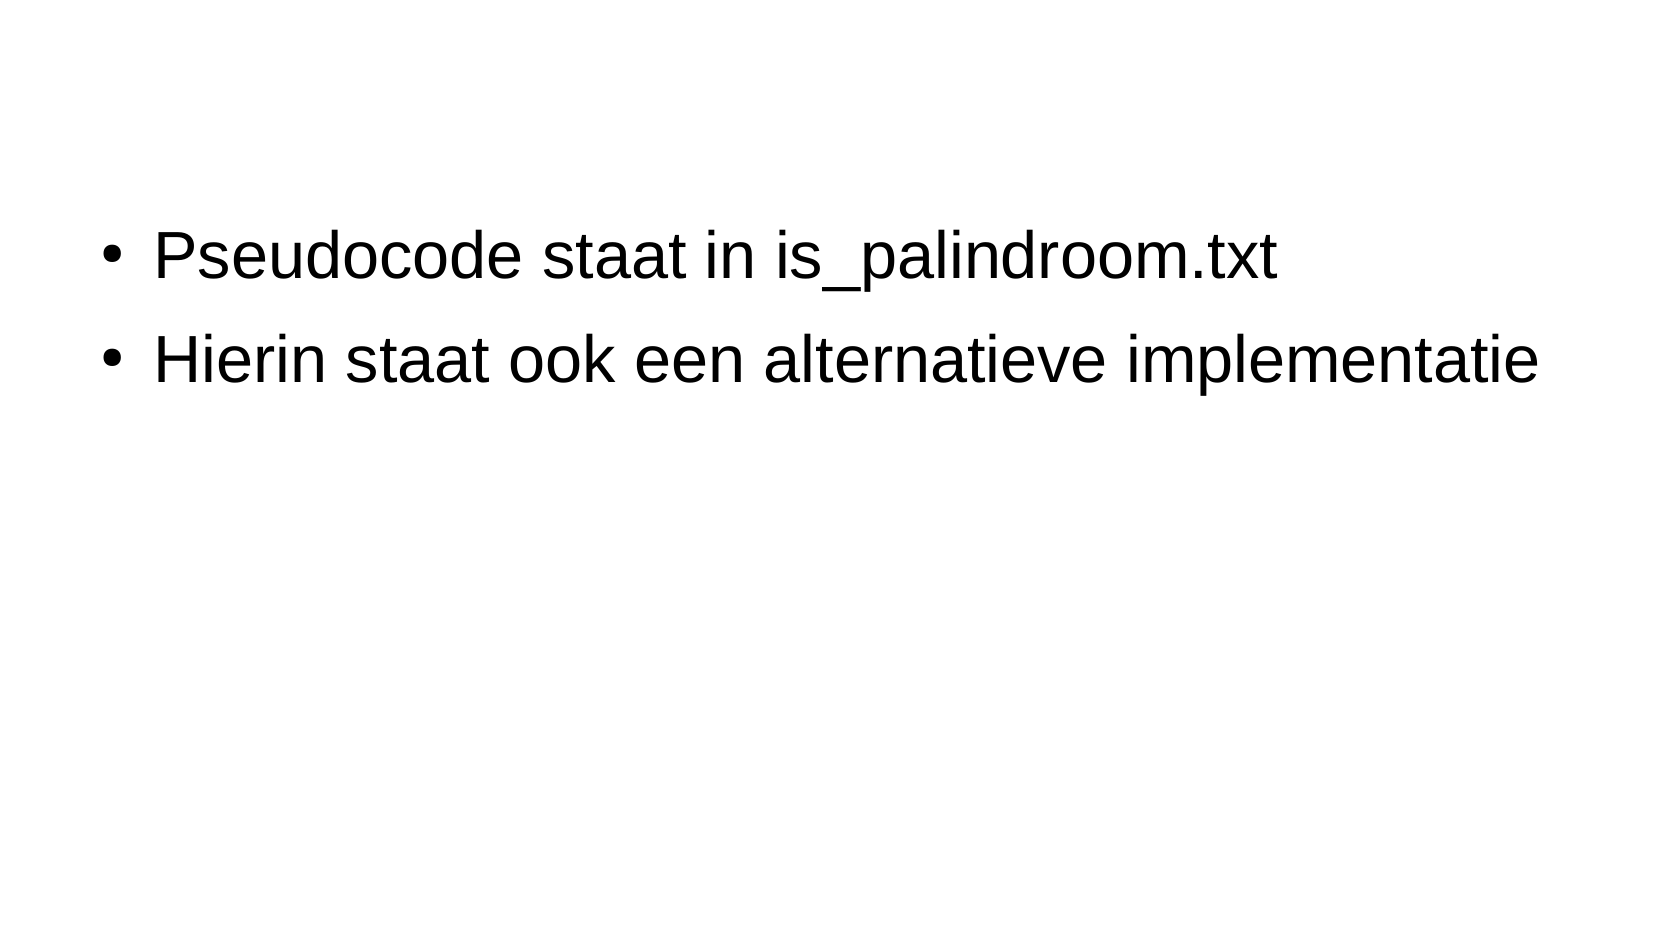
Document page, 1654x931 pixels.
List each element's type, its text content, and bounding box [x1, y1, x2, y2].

list Pseudocode staat in is_palindroom.txt Hierin staat ook een alternatieve implementatie [82, 217, 1571, 758]
